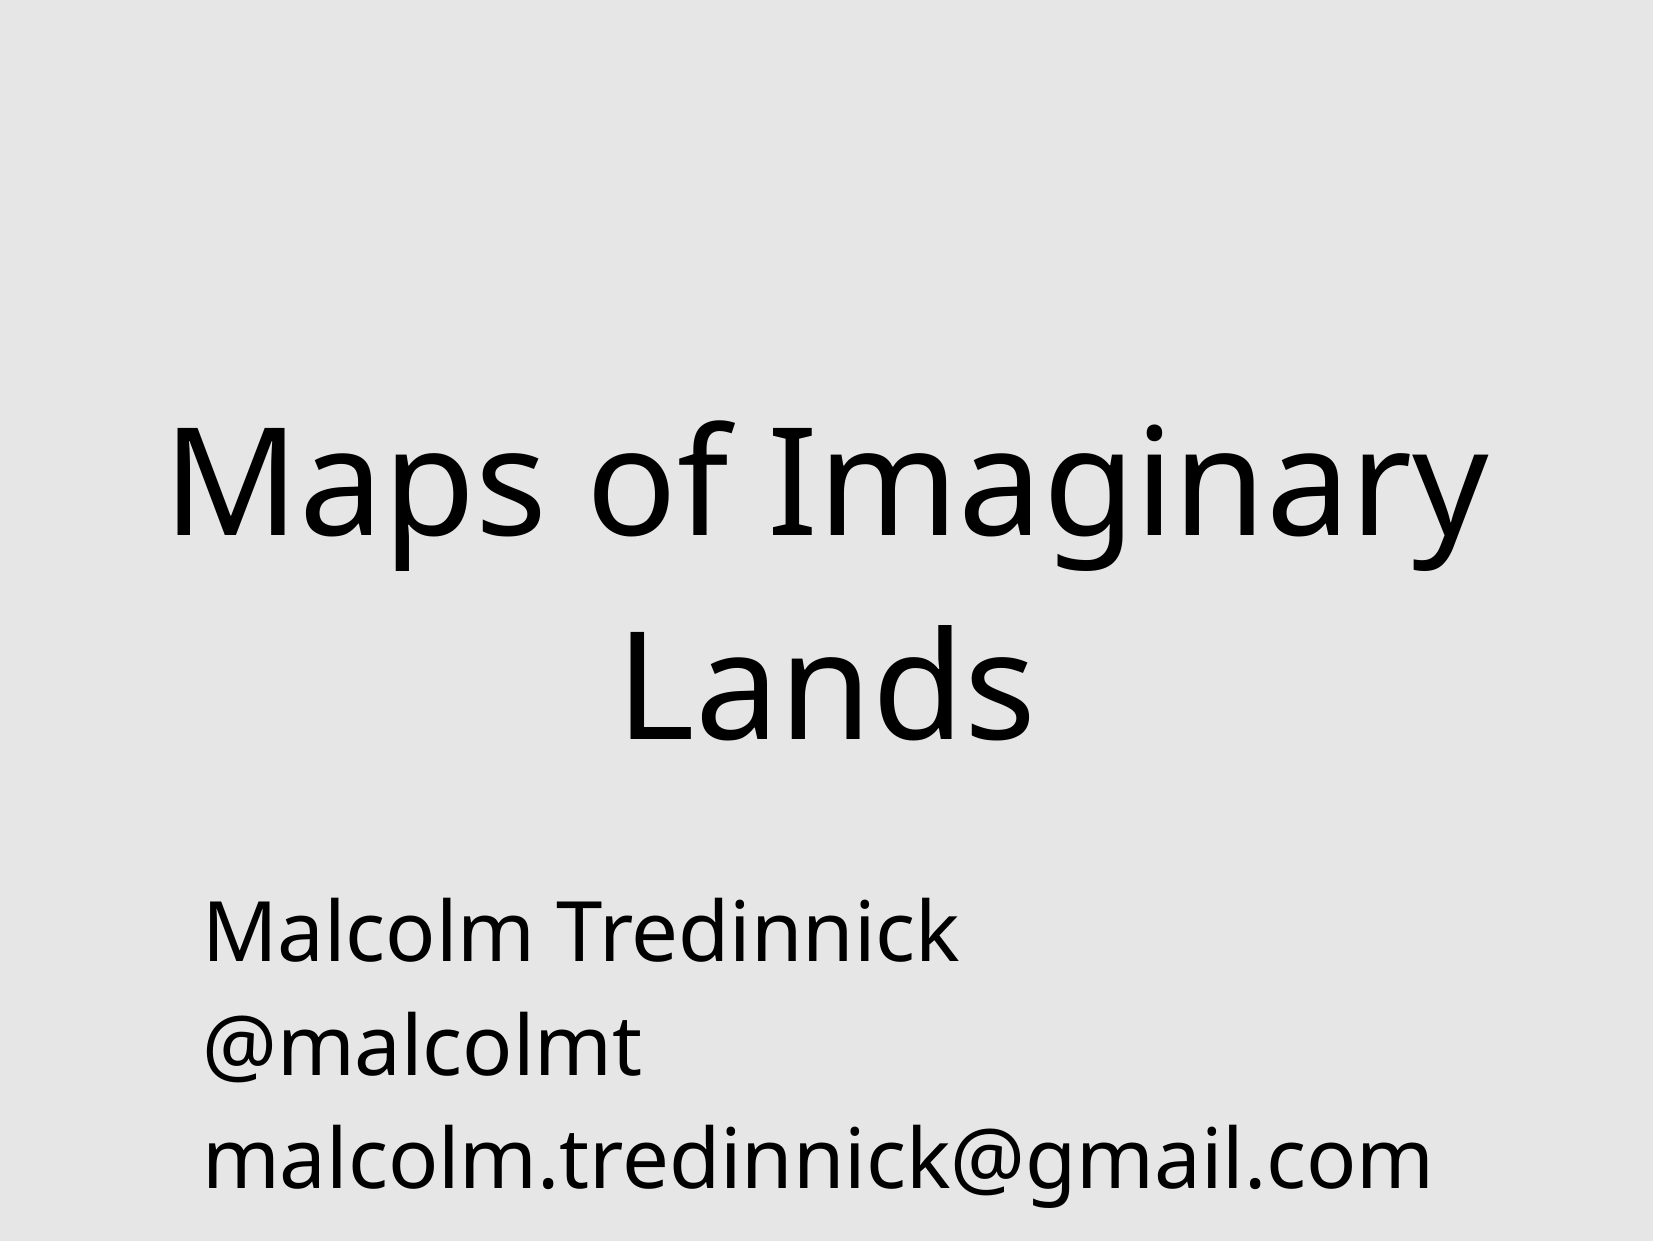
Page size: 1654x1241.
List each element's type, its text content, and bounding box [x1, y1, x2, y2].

subtitle Maps of Imaginary Lands [82, 56, 1571, 1102]
text_box Malcolm Tredinnick @malcolmt malcolm.tredinnick@gmail.com [187, 865, 1466, 1201]
